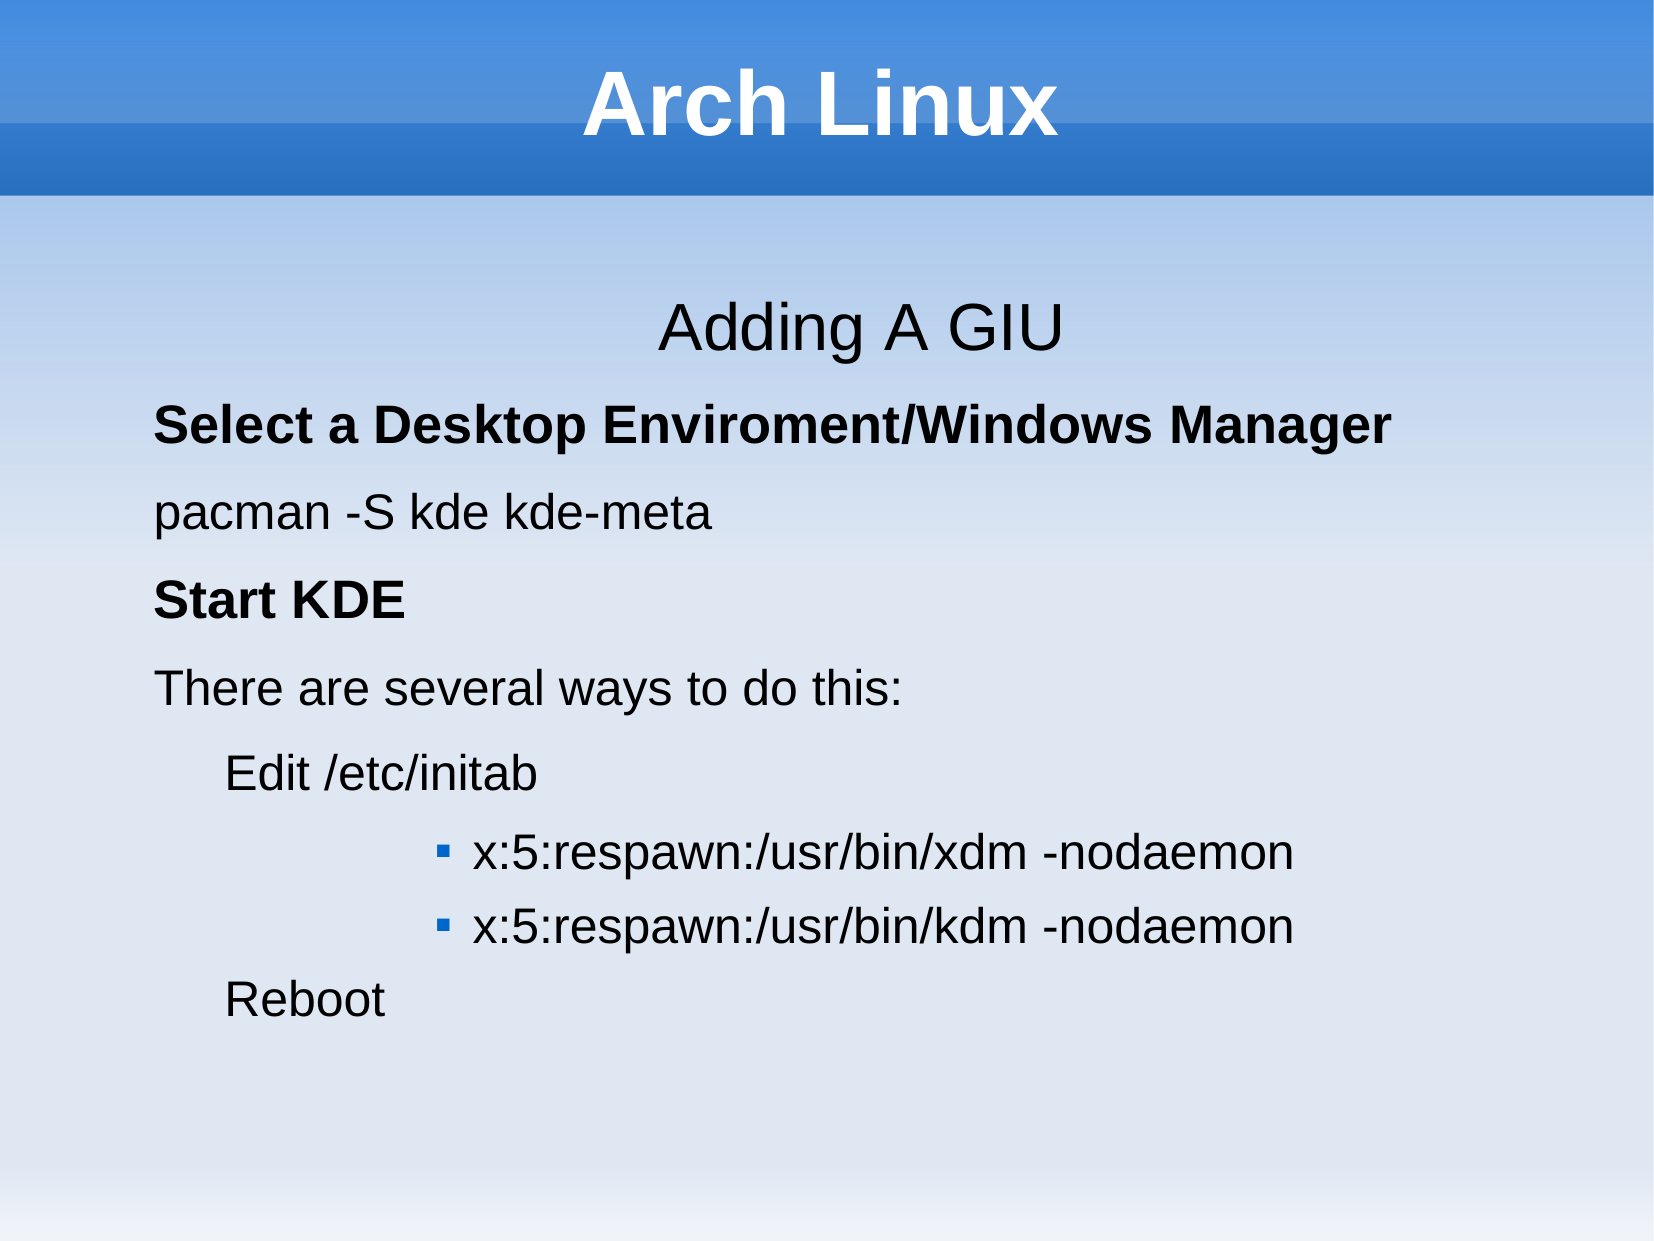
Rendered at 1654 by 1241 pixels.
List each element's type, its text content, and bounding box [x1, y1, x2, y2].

picture [0, 0, 1654, 1241]
title Arch Linux [76, 0, 1565, 208]
list Adding A GIU Select a Desktop Enviroment/Windows Manager pacman -S kde kde-meta Start KDE There are several ways to do this: Edit /etc/initab x:5:respawn:/usr/bin/xdm -nodaemon x:5:respawn:/usr/bin/kdm -nodaemon Reboot [82, 290, 1571, 1109]
